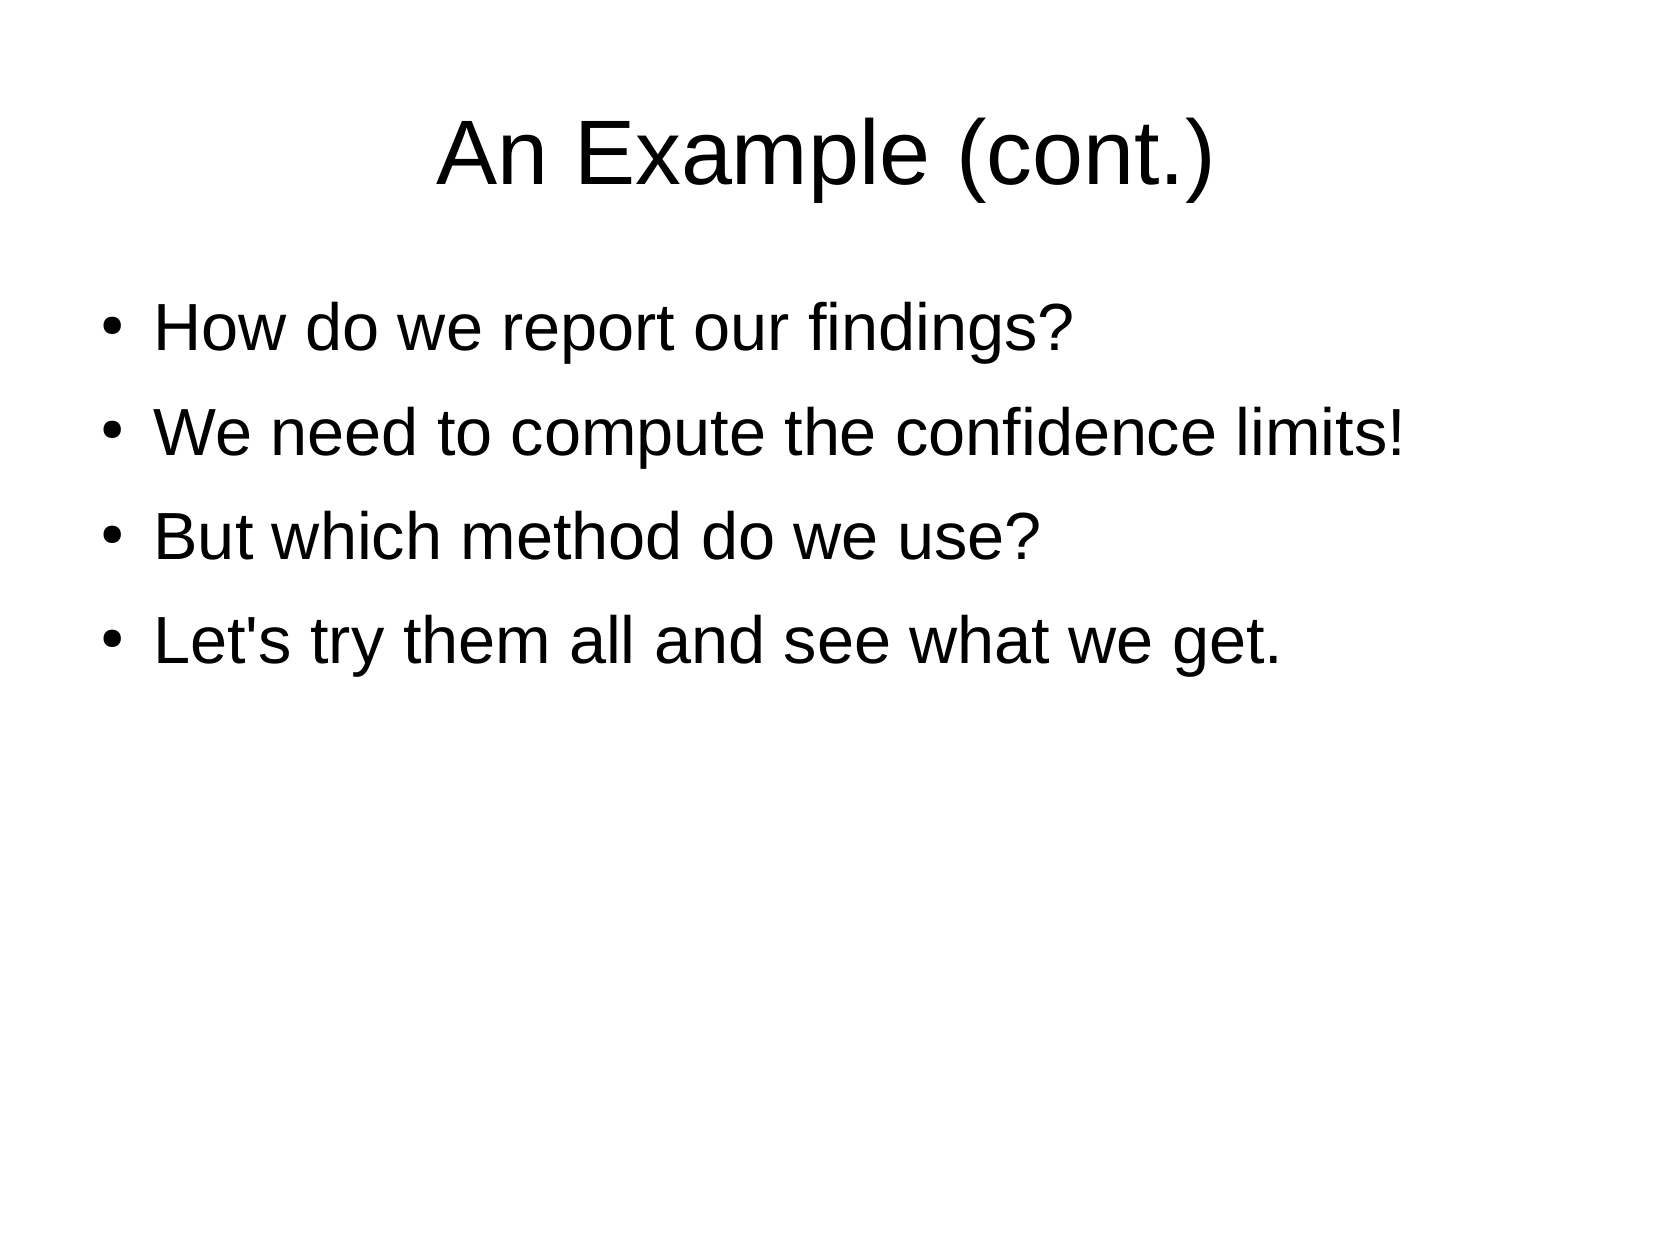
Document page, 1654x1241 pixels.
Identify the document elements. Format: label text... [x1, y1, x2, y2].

title An Example (cont.) [82, 49, 1571, 257]
list How do we report our findings? We need to compute the confidence limits! But which method do we use? Let's try them all and see what we get. [82, 290, 1571, 1010]
